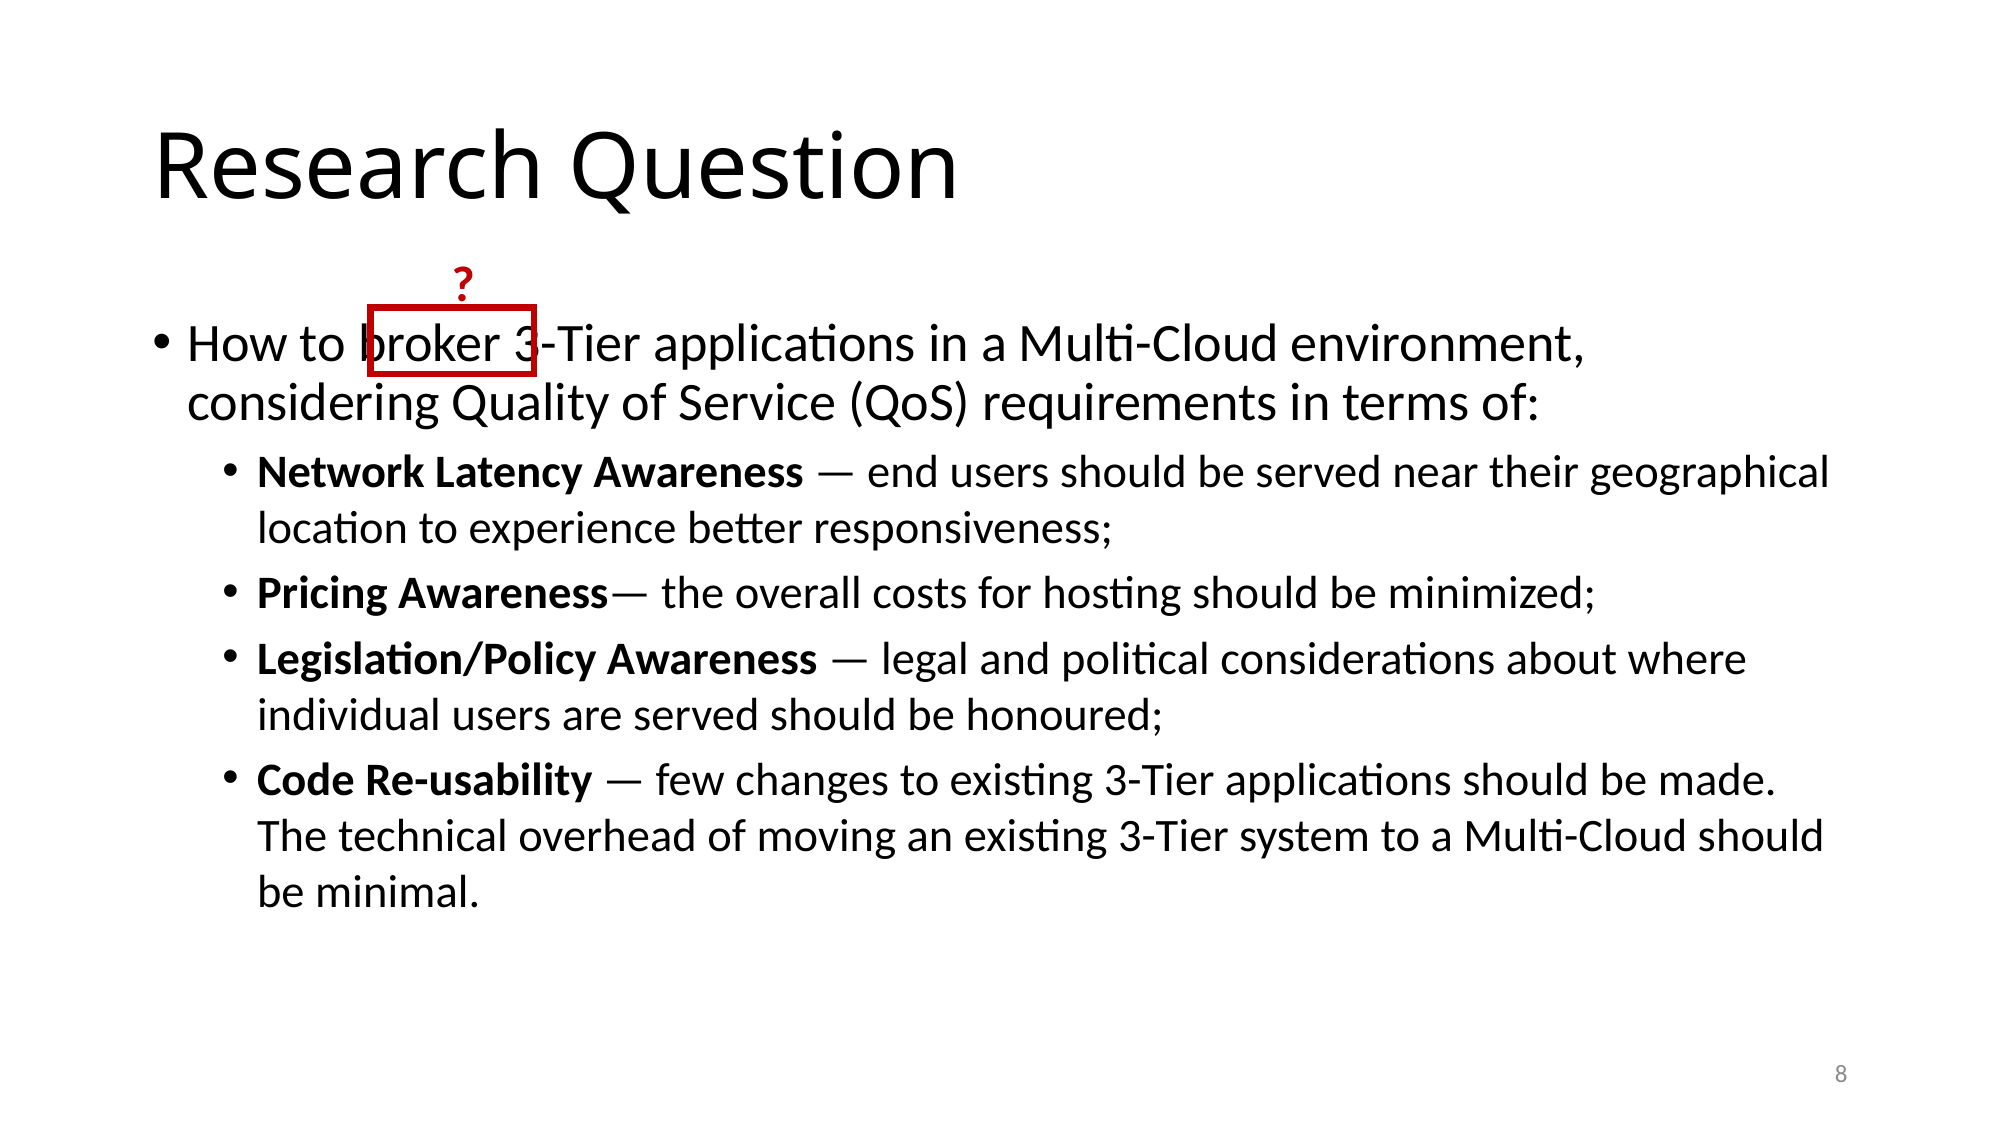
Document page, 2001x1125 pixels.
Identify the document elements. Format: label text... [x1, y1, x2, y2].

slide_number <number> [1412, 1042, 1863, 1103]
text_box ? [436, 244, 490, 320]
title Research Question [137, 59, 1863, 278]
list How to broker 3-Tier applications in a Multi-Cloud environment, considering Quality of Service (QoS) requirements in terms of: Network Latency Awareness — end users should be served near their geographical location to experience better responsiveness; Pricing Awareness— the overall costs for hosting should be minimized; Legislation/Policy Awareness — legal and political considerations about where individual users are served should be honoured; Code Re-usability — few changes to existing 3-Tier applications should be made. The technical overhead of moving an existing 3-Tier system to a Multi-Cloud should be minimal. [137, 307, 1863, 924]
